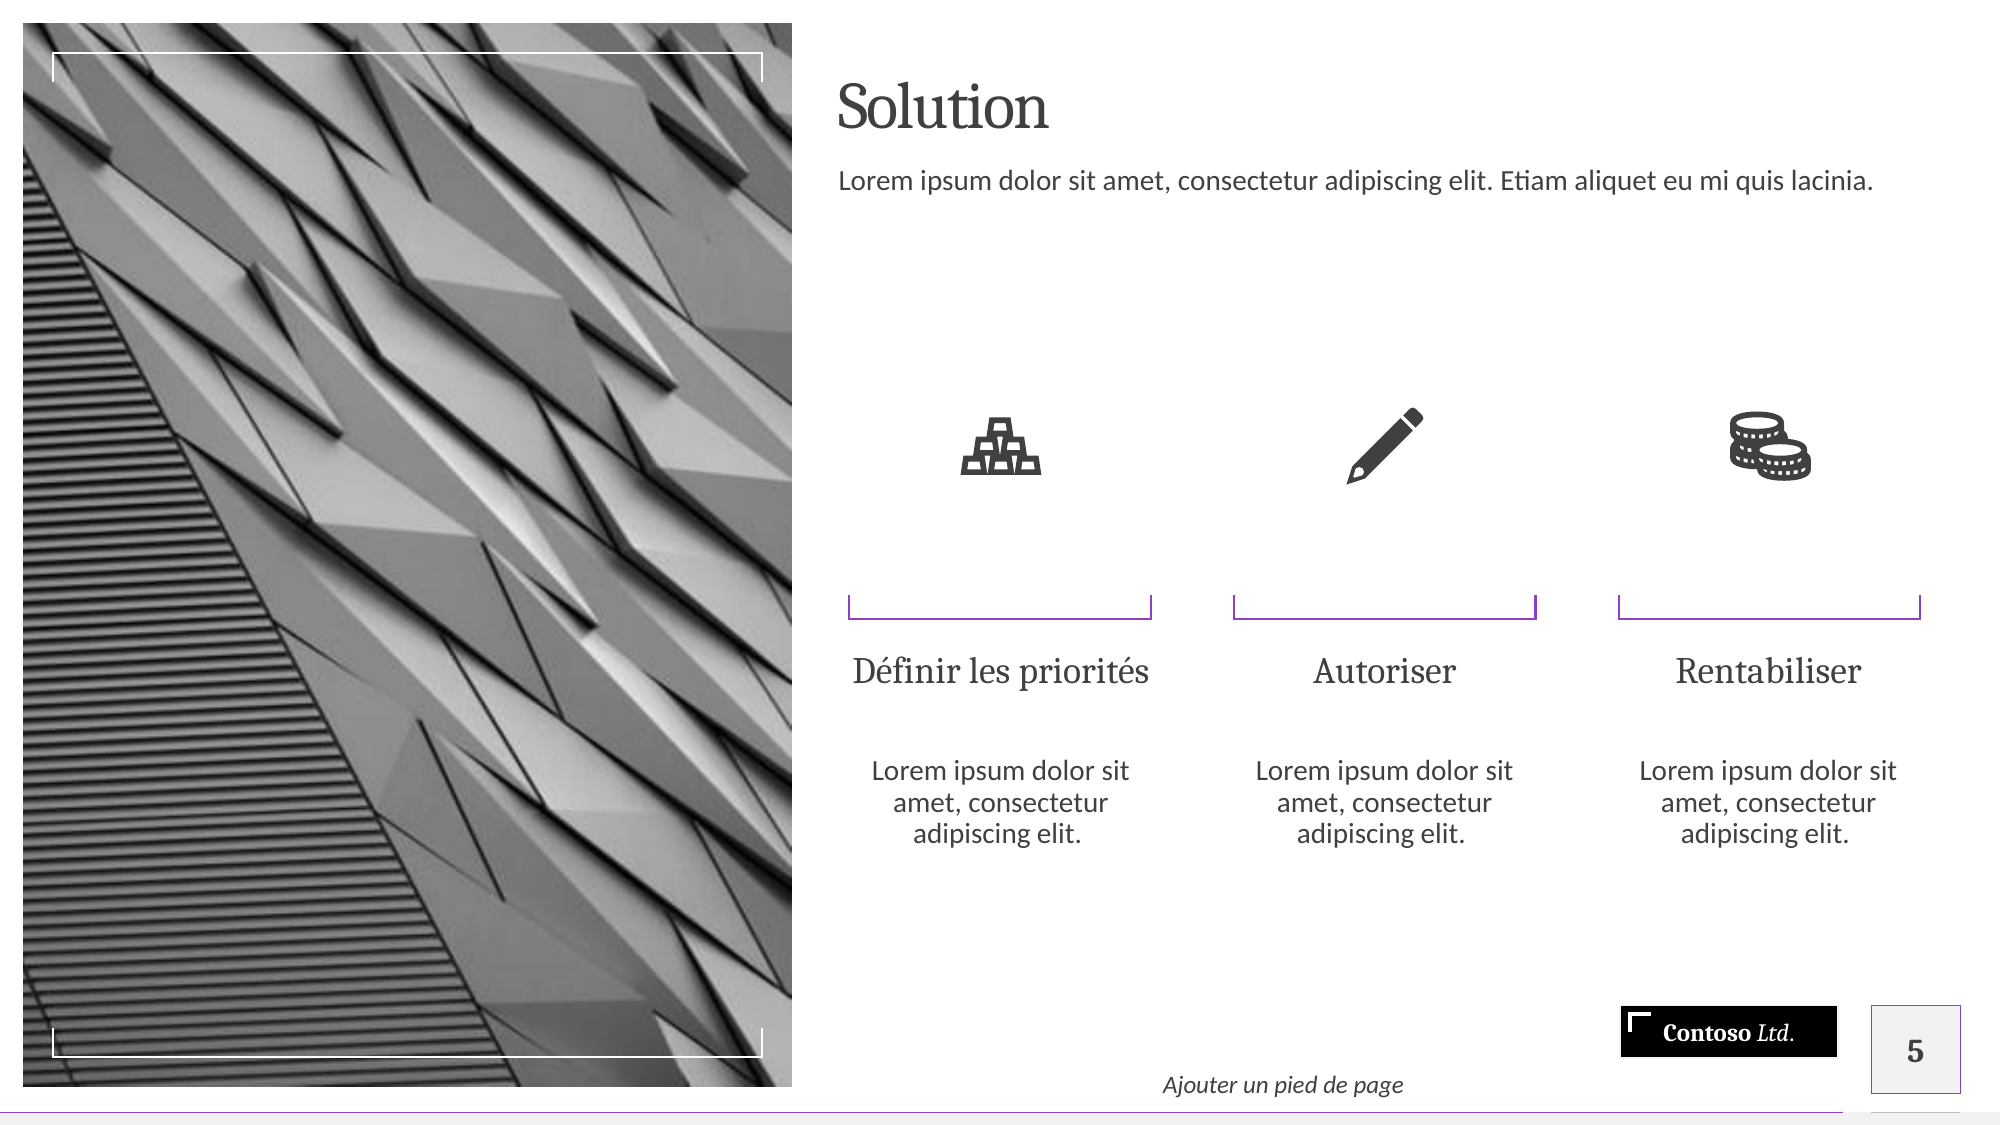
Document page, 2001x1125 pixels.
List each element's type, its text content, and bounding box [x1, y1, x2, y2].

list Rentabiliser [1606, 651, 1932, 711]
picture [1338, 399, 1432, 493]
list Lorem ipsum dolor sit amet, consectetur adipiscing elit. [1606, 755, 1932, 874]
list Lorem ipsum dolor sit amet, consectetur adipiscing elit. [1222, 755, 1548, 874]
picture [954, 399, 1048, 493]
text_box Ajouter un pied de page [1163, 1064, 1839, 1099]
title Solution [838, 70, 1932, 142]
text_box 5 [1871, 1019, 1960, 1080]
list Définir les priorités [838, 651, 1164, 711]
list Autoriser [1222, 651, 1548, 711]
picture [23, 23, 792, 1087]
list Lorem ipsum dolor sit amet, consectetur adipiscing elit. [838, 755, 1164, 874]
list Lorem ipsum dolor sit amet, consectetur adipiscing elit. Etiam aliquet eu mi quis lacinia. [838, 165, 1931, 225]
picture [1722, 399, 1816, 493]
